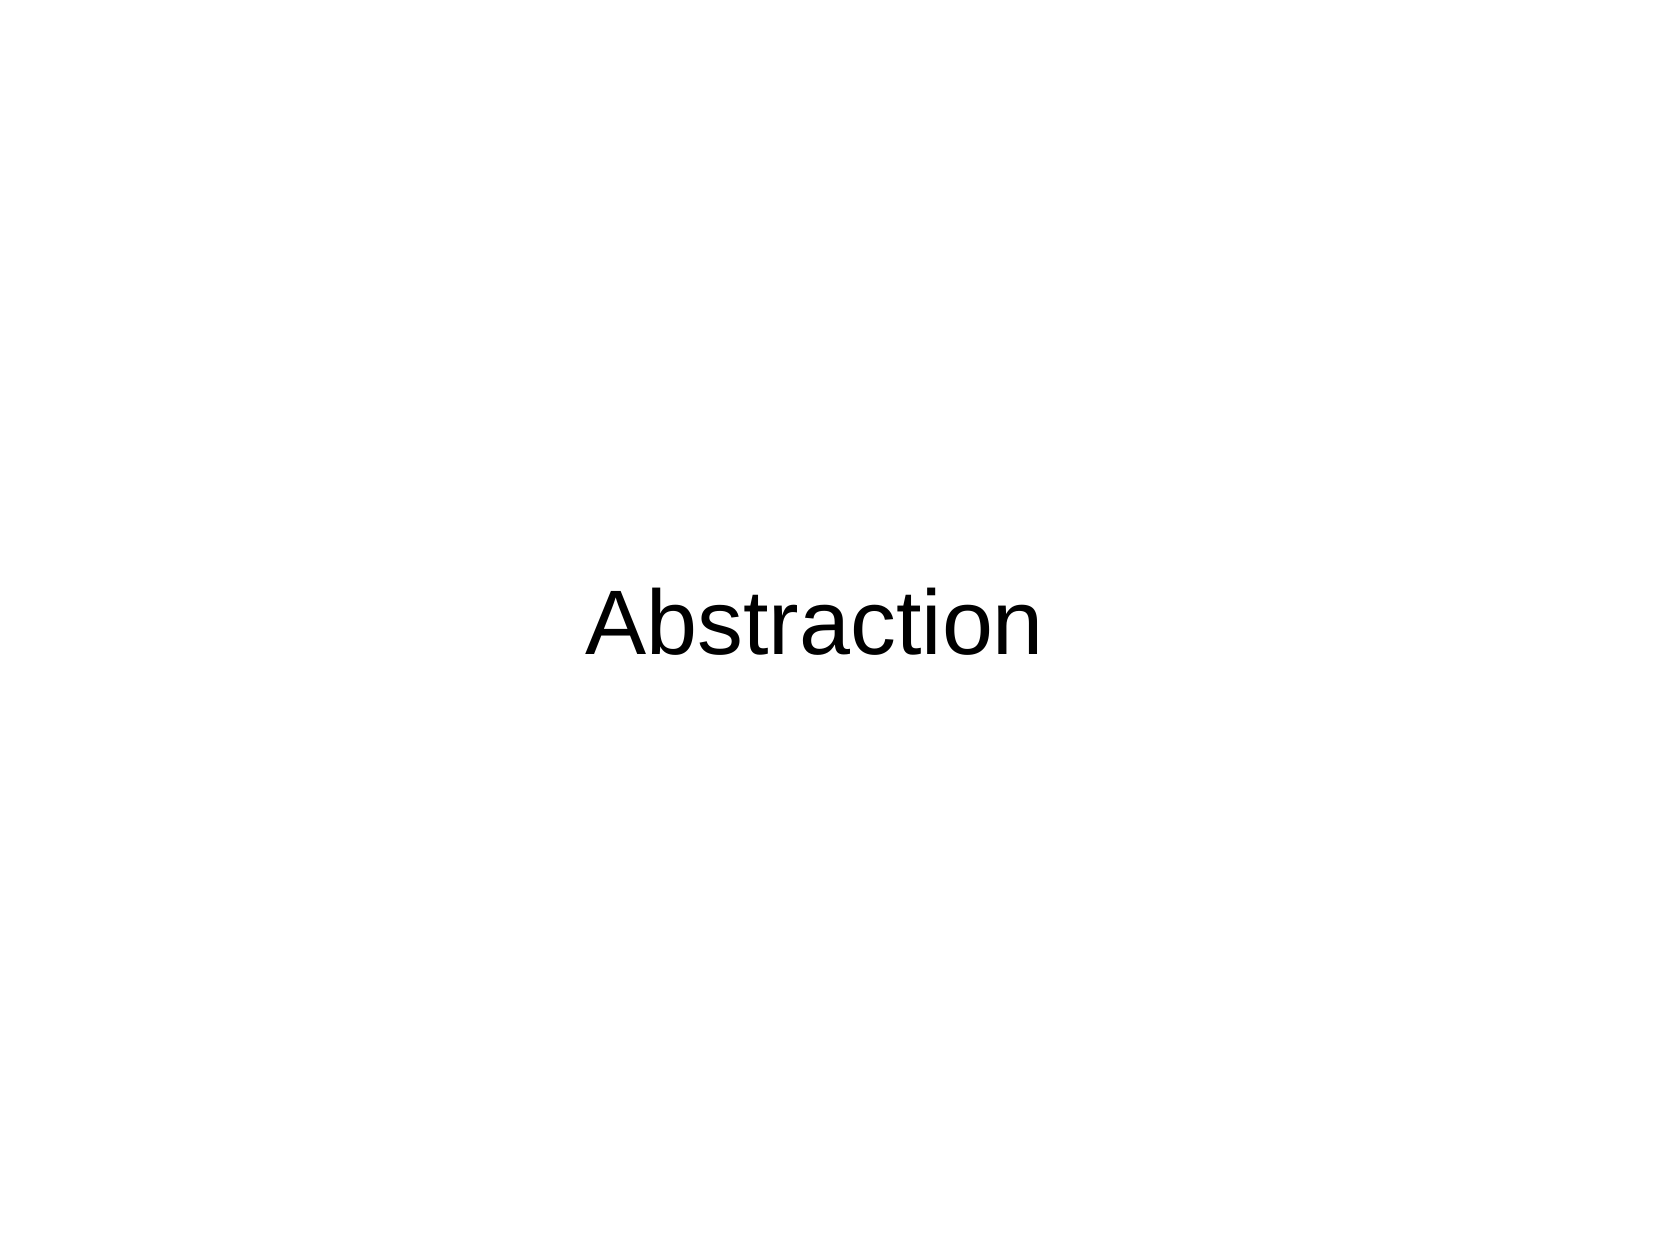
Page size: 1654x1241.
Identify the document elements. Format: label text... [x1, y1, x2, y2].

title Abstraction [70, 519, 1560, 727]
